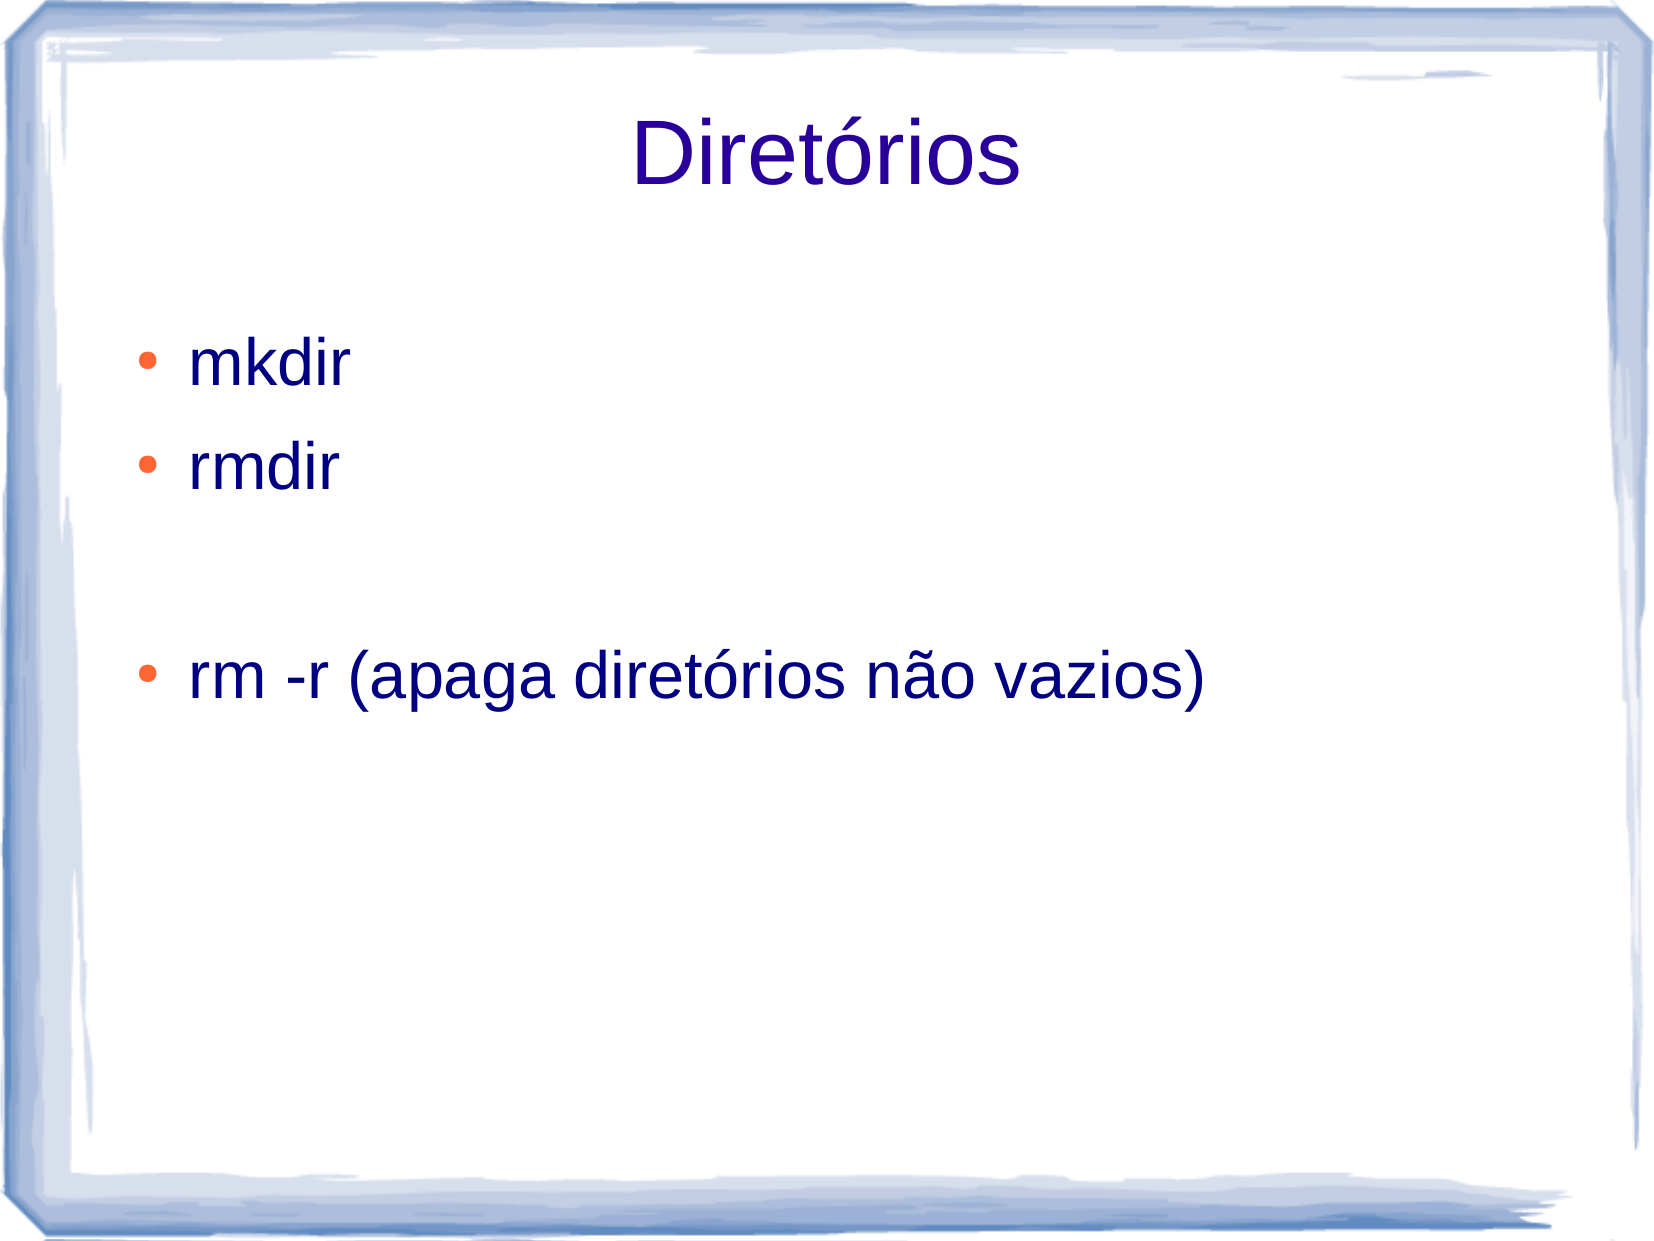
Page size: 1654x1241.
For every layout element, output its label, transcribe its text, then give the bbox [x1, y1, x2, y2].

title Diretórios [82, 49, 1571, 257]
picture [0, 0, 1654, 1241]
list mkdir rmdir rm -r (apaga diretórios não vazios) [118, 324, 1571, 1045]
